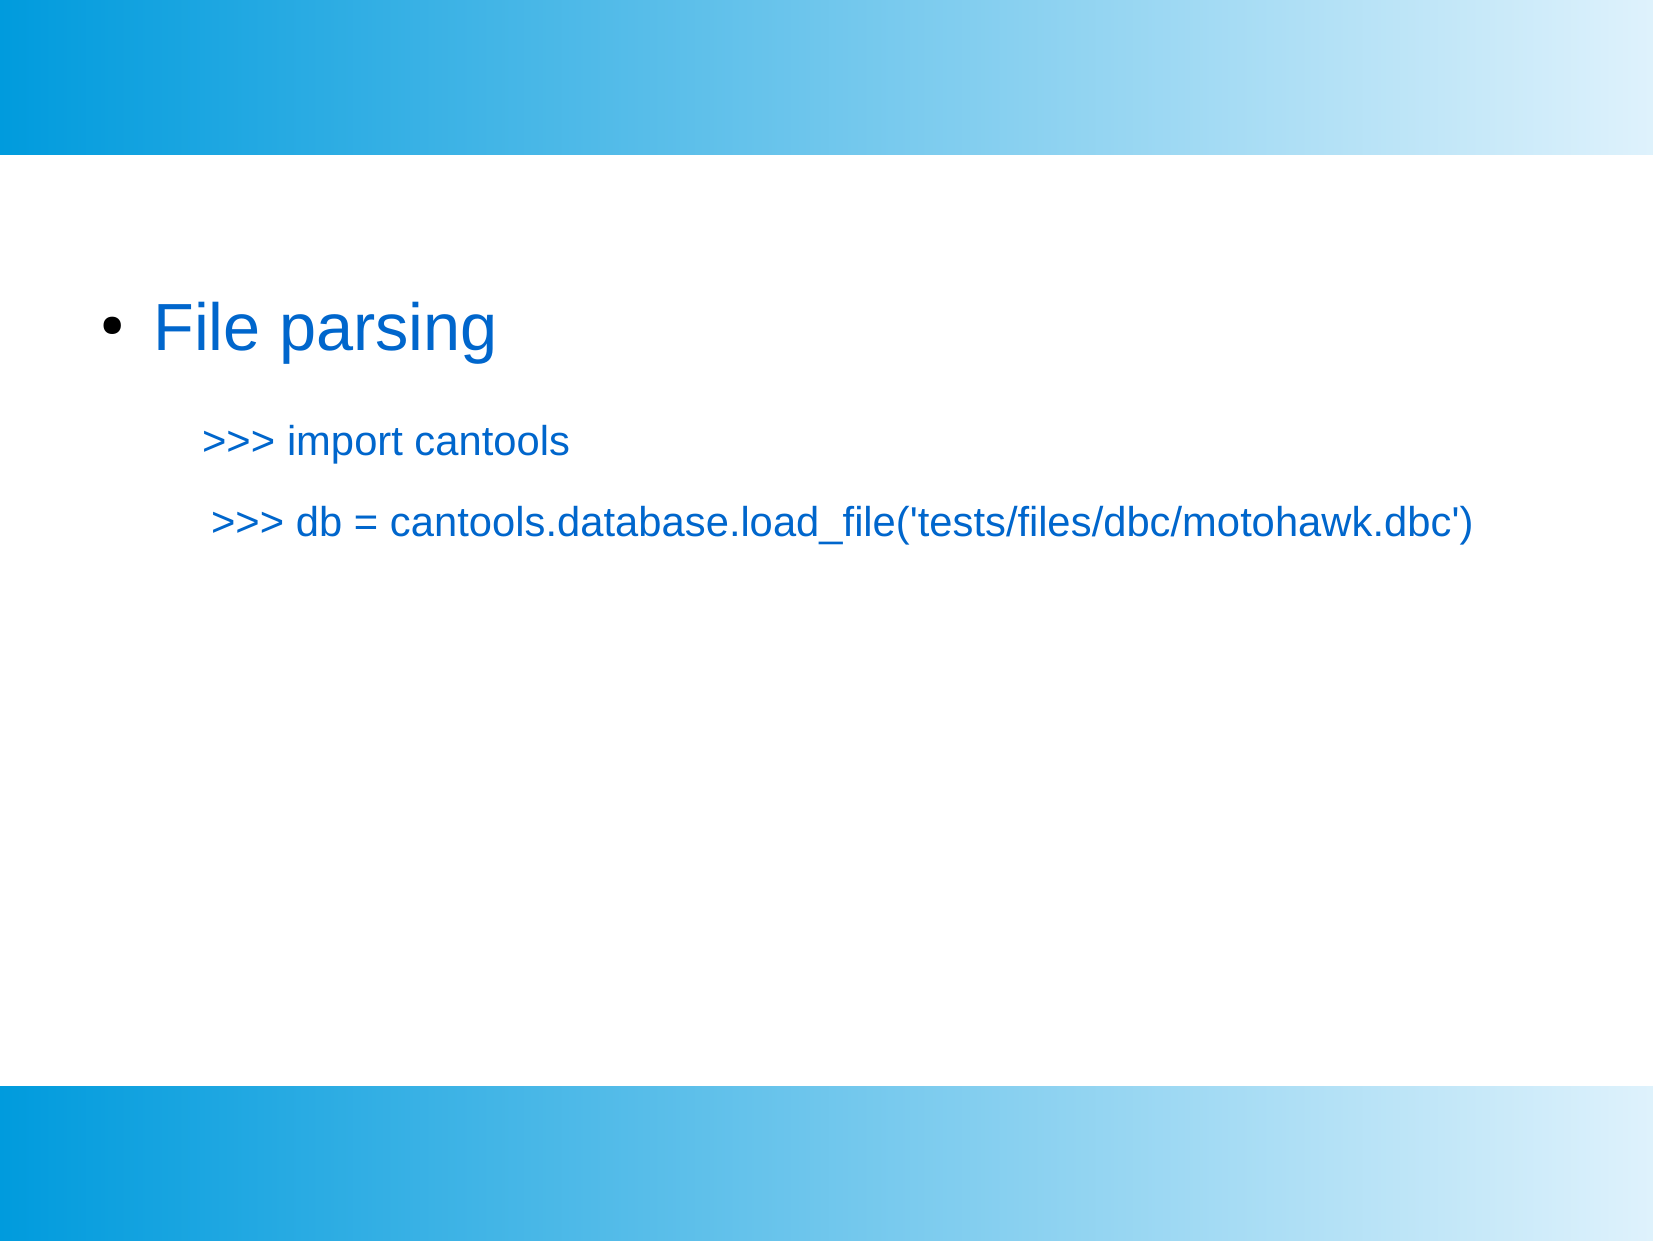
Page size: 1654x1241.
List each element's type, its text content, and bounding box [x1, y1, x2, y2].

list File parsing >>> import cantools >>> db = cantools.database.load_file('tests/files/dbc/motohawk.dbc') [82, 290, 1571, 1010]
